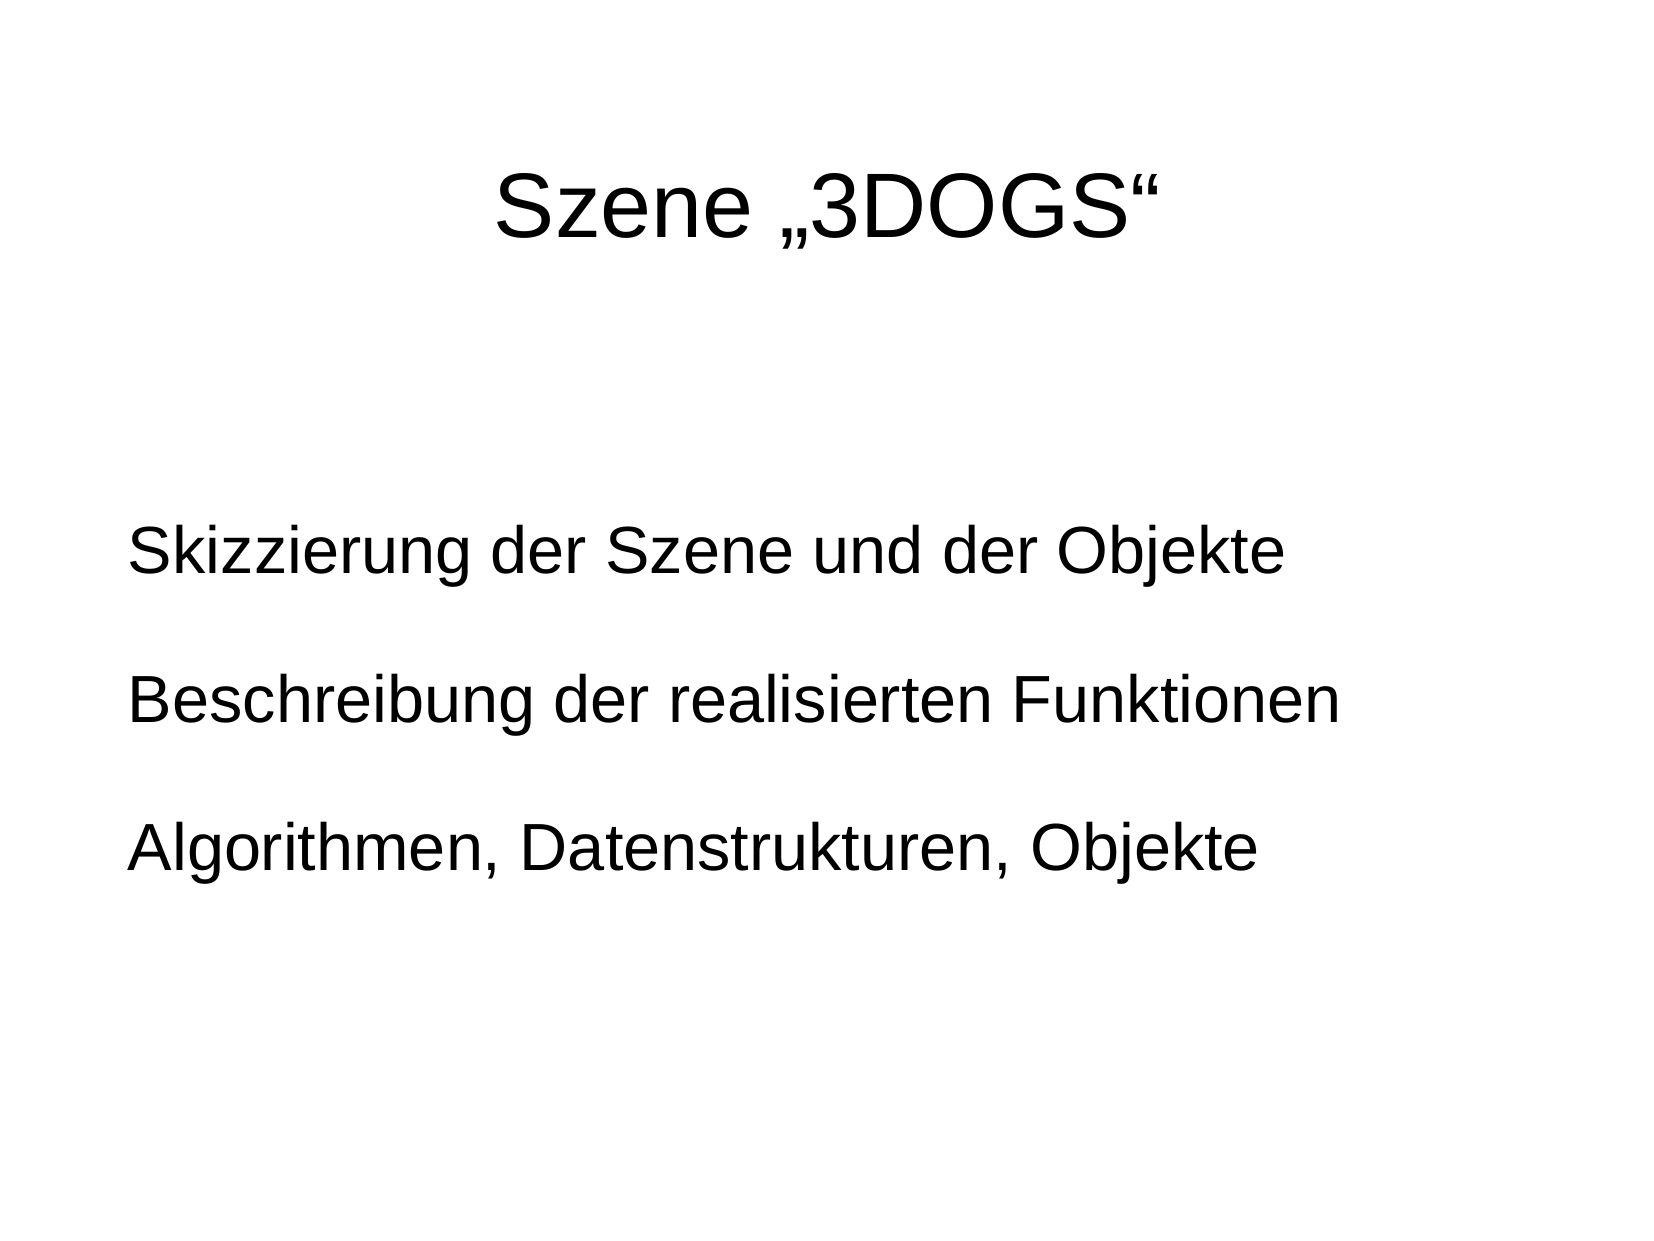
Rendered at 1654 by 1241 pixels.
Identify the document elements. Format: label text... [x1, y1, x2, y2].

title Szene „3DOGS“ [121, 102, 1534, 311]
subtitle Skizzierung der Szene und der Objekte Beschreibung der realisierten Funktionen Algorithmen, Datenstrukturen, Objekte [127, 461, 1551, 938]
